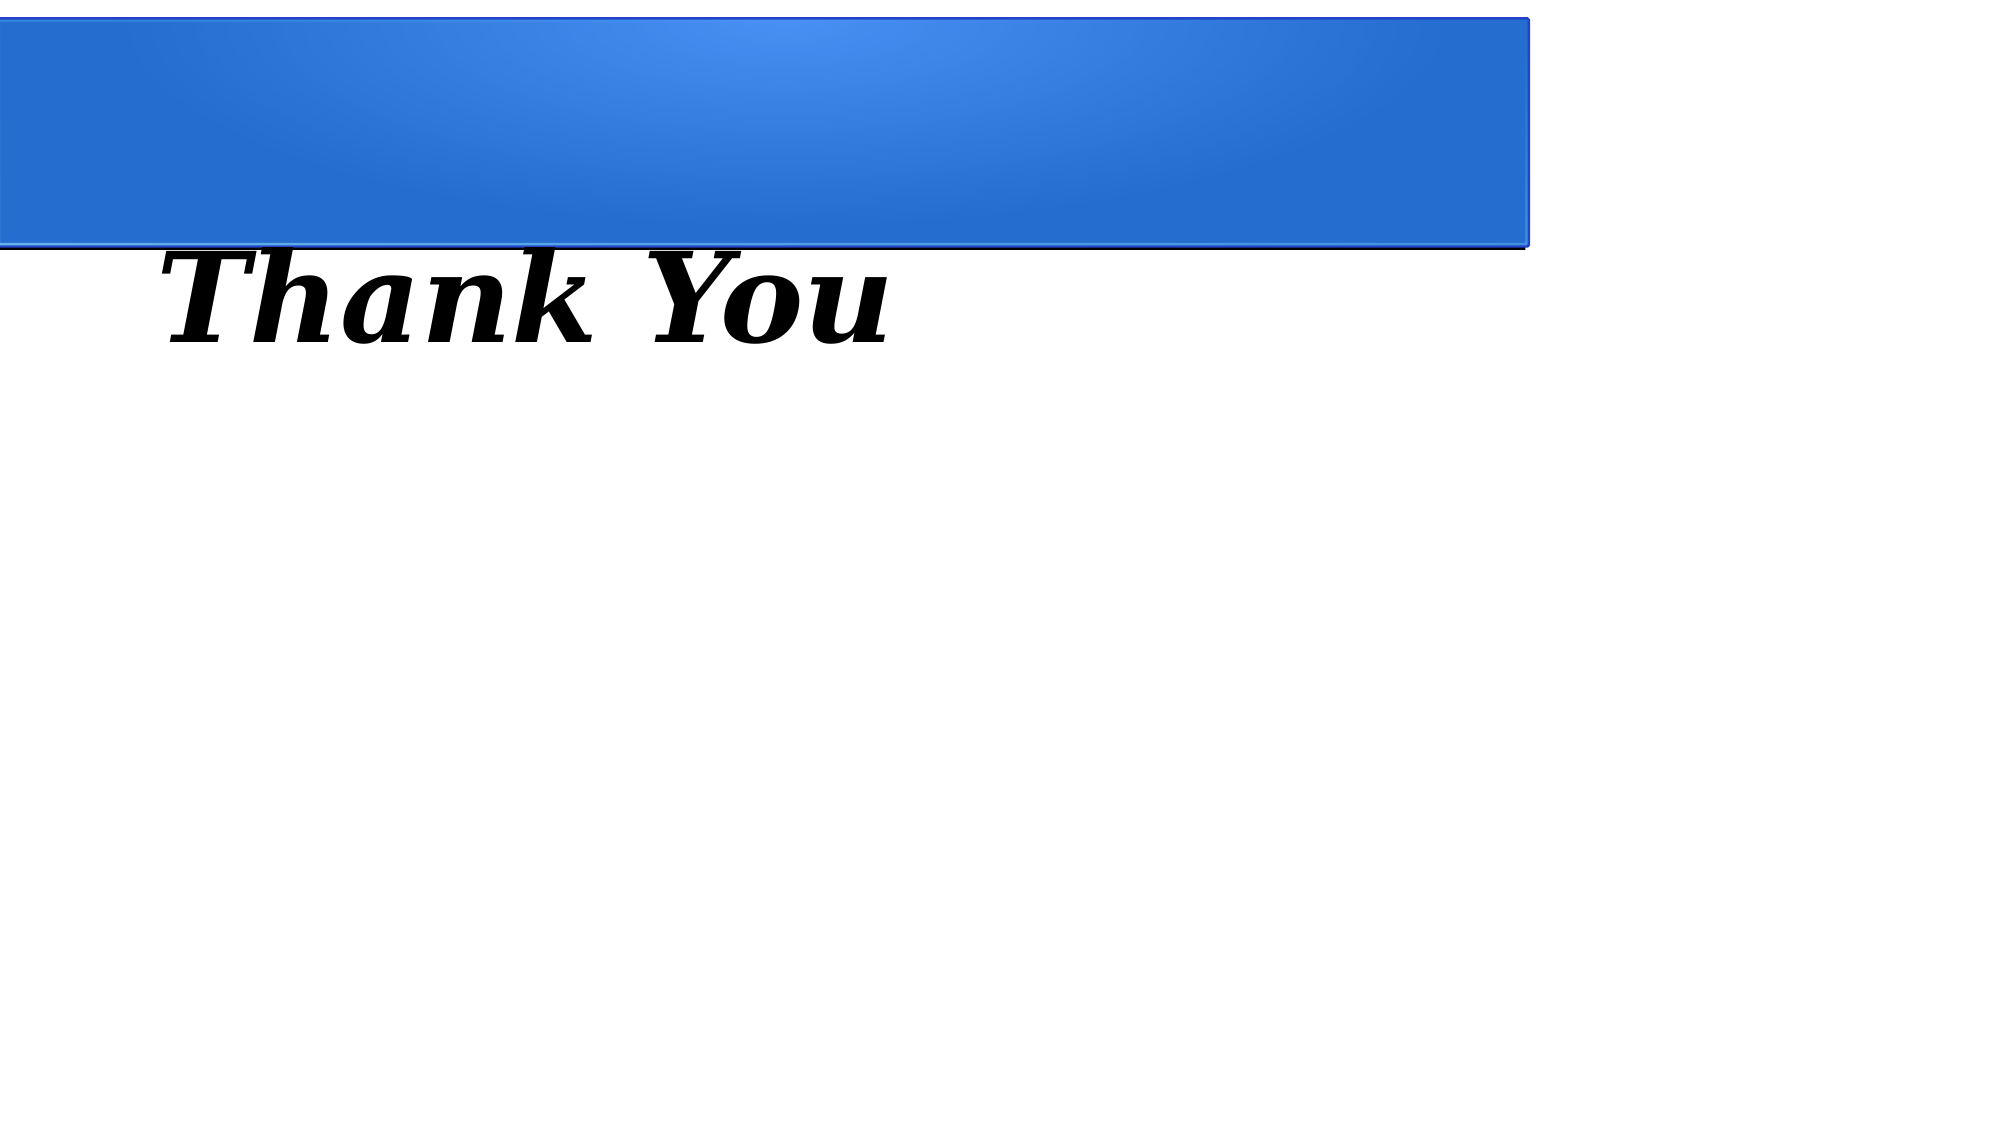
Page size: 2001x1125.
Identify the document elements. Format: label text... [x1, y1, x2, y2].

text_box Thank You [141, 119, 1264, 378]
